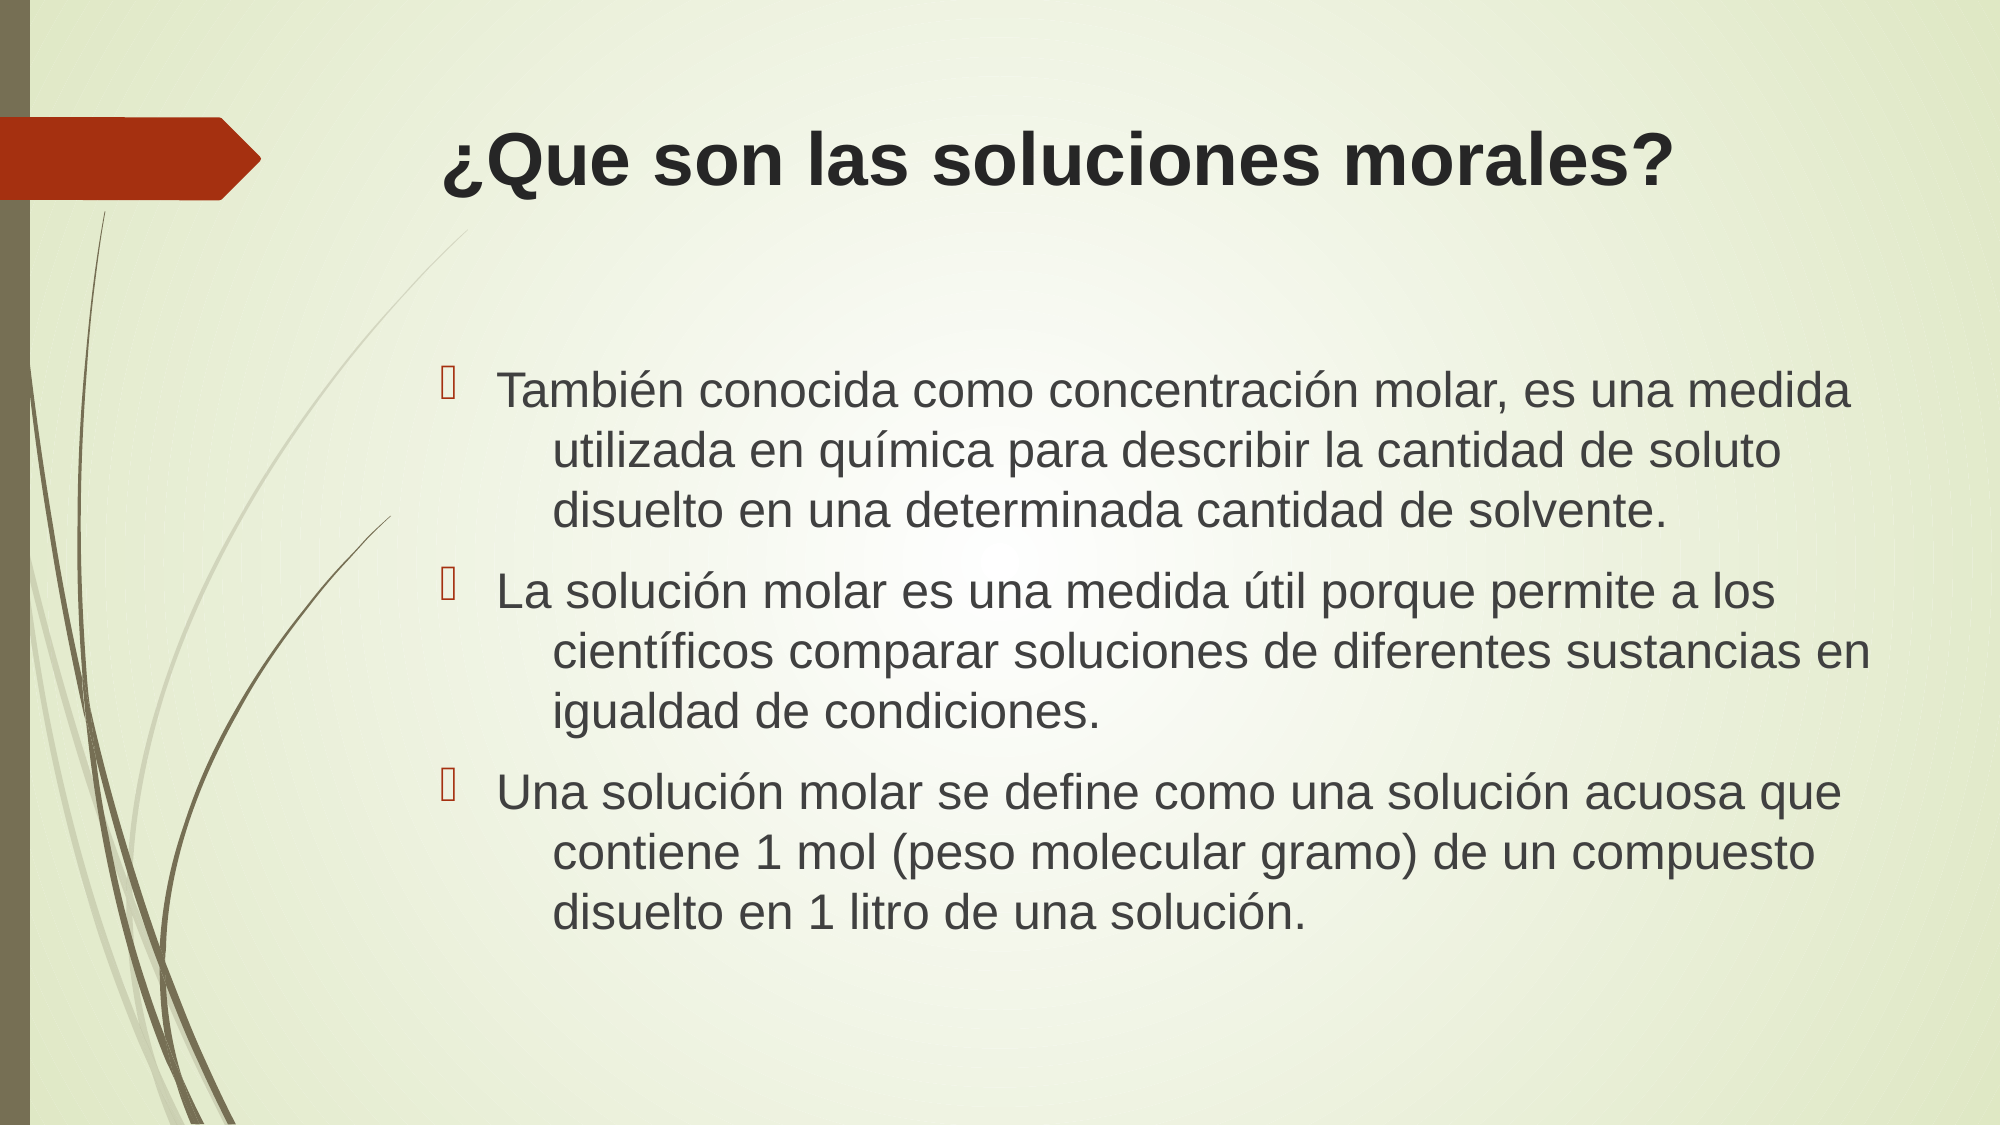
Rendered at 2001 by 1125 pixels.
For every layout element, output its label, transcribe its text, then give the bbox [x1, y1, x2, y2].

title ¿Que son las soluciones morales? [425, 102, 1888, 313]
list También conocida como concentración molar, es una medida utilizada en química para describir la cantidad de soluto disuelto en una determinada cantidad de solvente. La solución molar es una medida útil porque permite a los científicos comparar soluciones de diferentes sustancias en igualdad de condiciones. Una solución molar se define como una solución acuosa que contiene 1 mol (peso molecular gramo) de un compuesto disuelto en 1 litro de una solución. [424, 350, 1888, 970]
